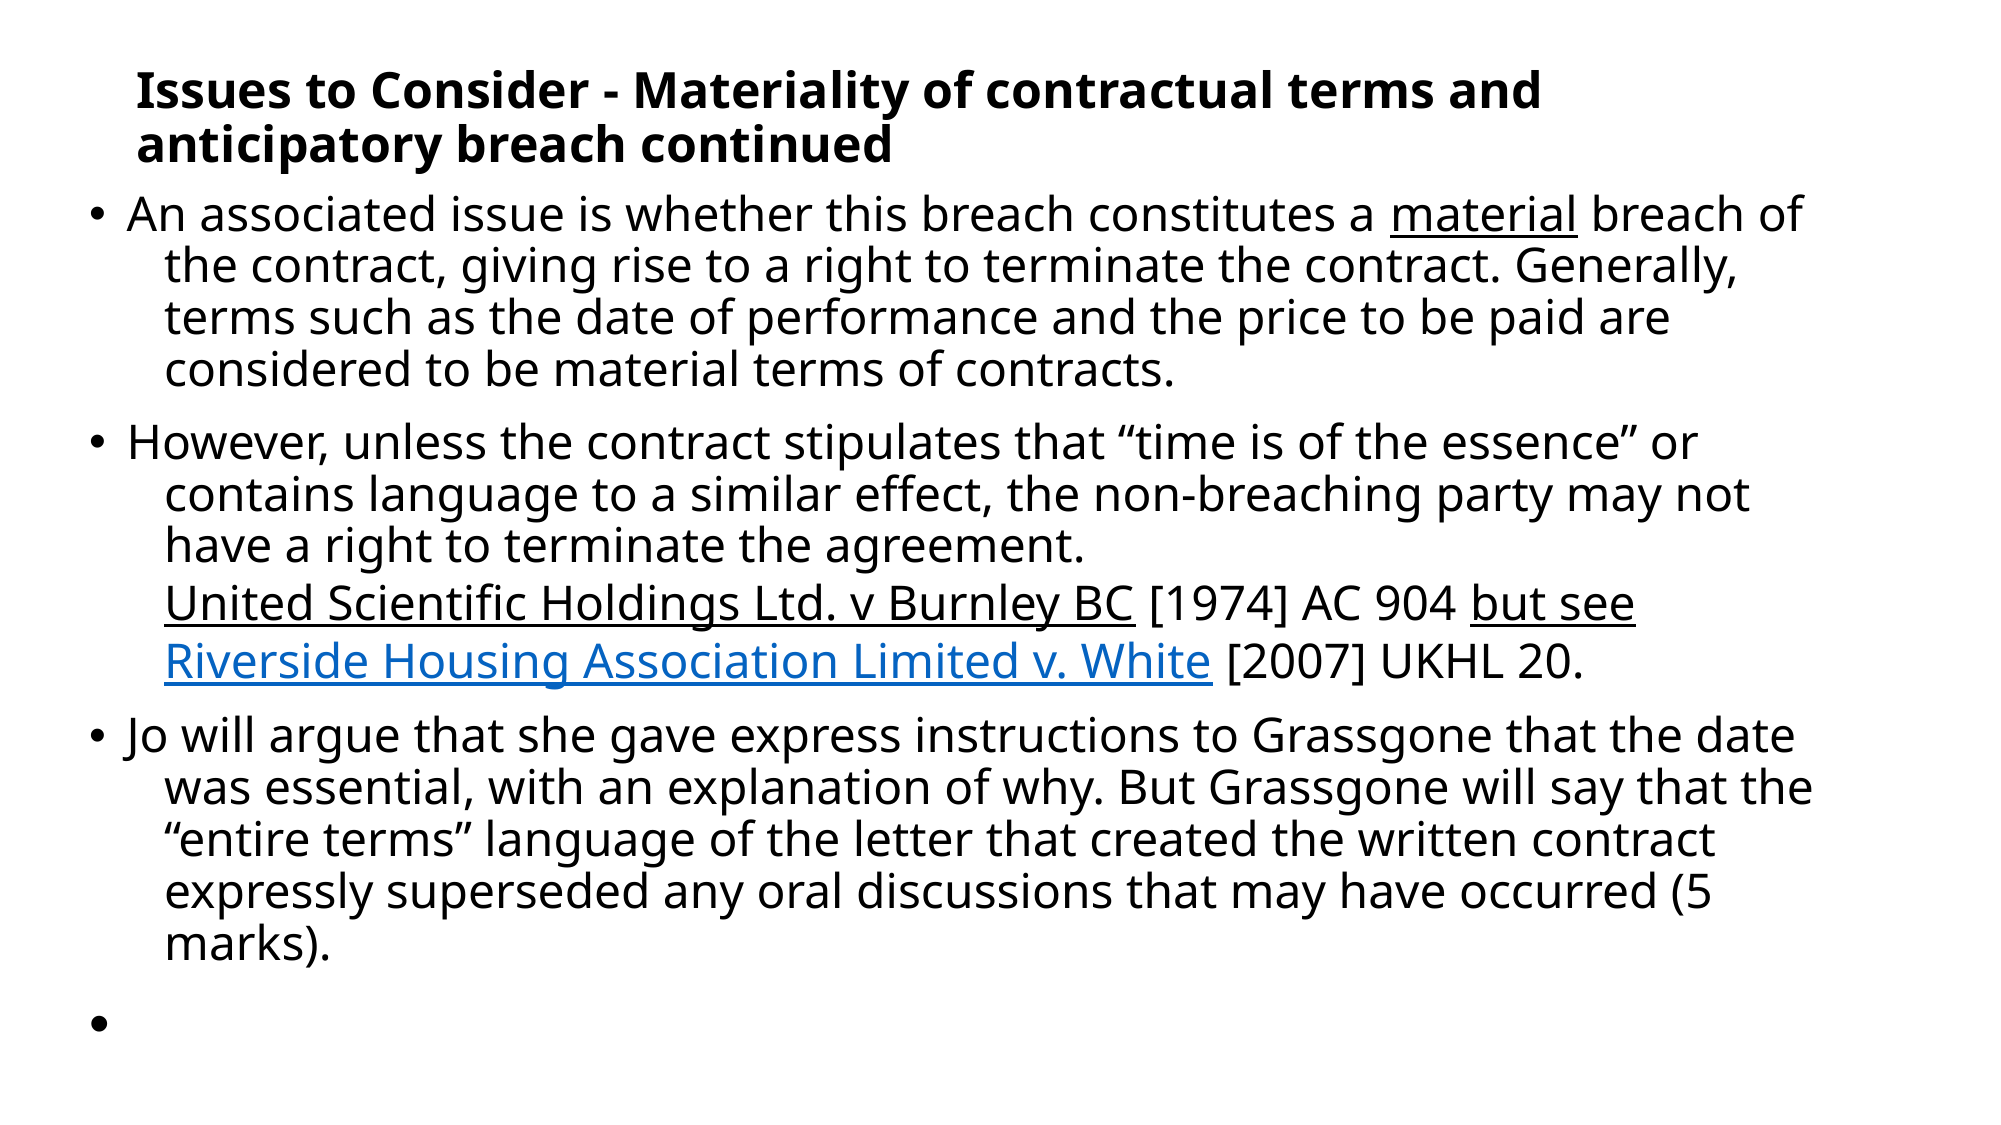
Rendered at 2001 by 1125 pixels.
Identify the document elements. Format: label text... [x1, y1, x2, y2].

title Issues to Consider - Materiality of contractual terms and anticipatory breach continued [120, 33, 1863, 182]
list An associated issue is whether this breach constitutes a material breach of the contract, giving rise to a right to terminate the contract. Generally, terms such as the date of performance and the price to be paid are considered to be material terms of contracts. However, unless the contract stipulates that “time is of the essence” or contains language to a similar effect, the non-breaching party may not have a right to terminate the agreement. United Scientific Holdings Ltd. v Burnley BC [1974] AC 904 but see Riverside Housing Association Limited v. White [2007] UKHL 20. Jo will argue that she gave express instructions to Grassgone that the date was essential, with an explanation of why. But Grassgone will say that the “entire terms” language of the letter that created the written contract expressly superseded any oral discussions that may have occurred (5 marks). [74, 182, 1863, 1068]
